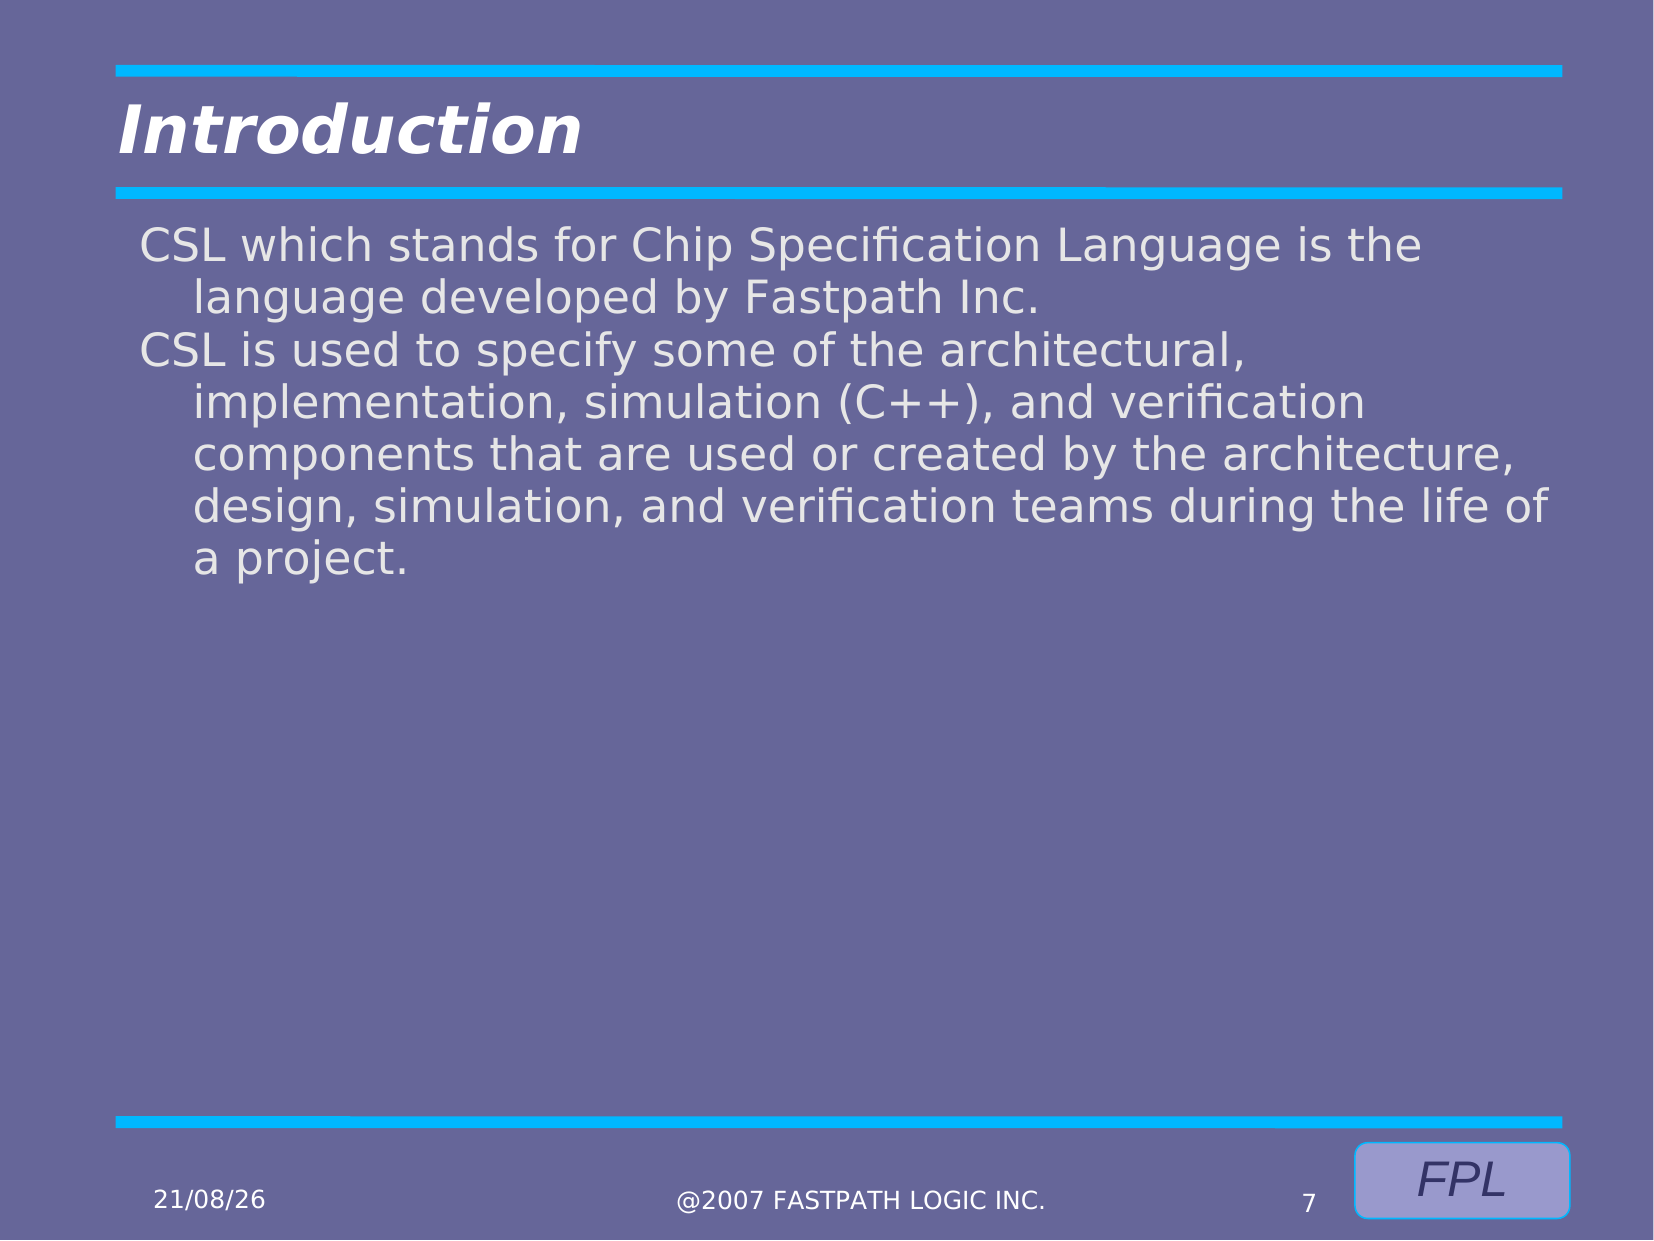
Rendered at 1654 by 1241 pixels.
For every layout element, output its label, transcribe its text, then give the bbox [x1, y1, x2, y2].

title Introduction [118, 41, 1531, 220]
list CSL which stands for Chip Specification Language is the language developed by Fastpath Inc. CSL is used to specify some of the architectural, implementation, simulation (C++), and verification components that are used or created by the architecture, design, simulation, and verification teams during the life of a project. [121, 219, 1561, 1133]
